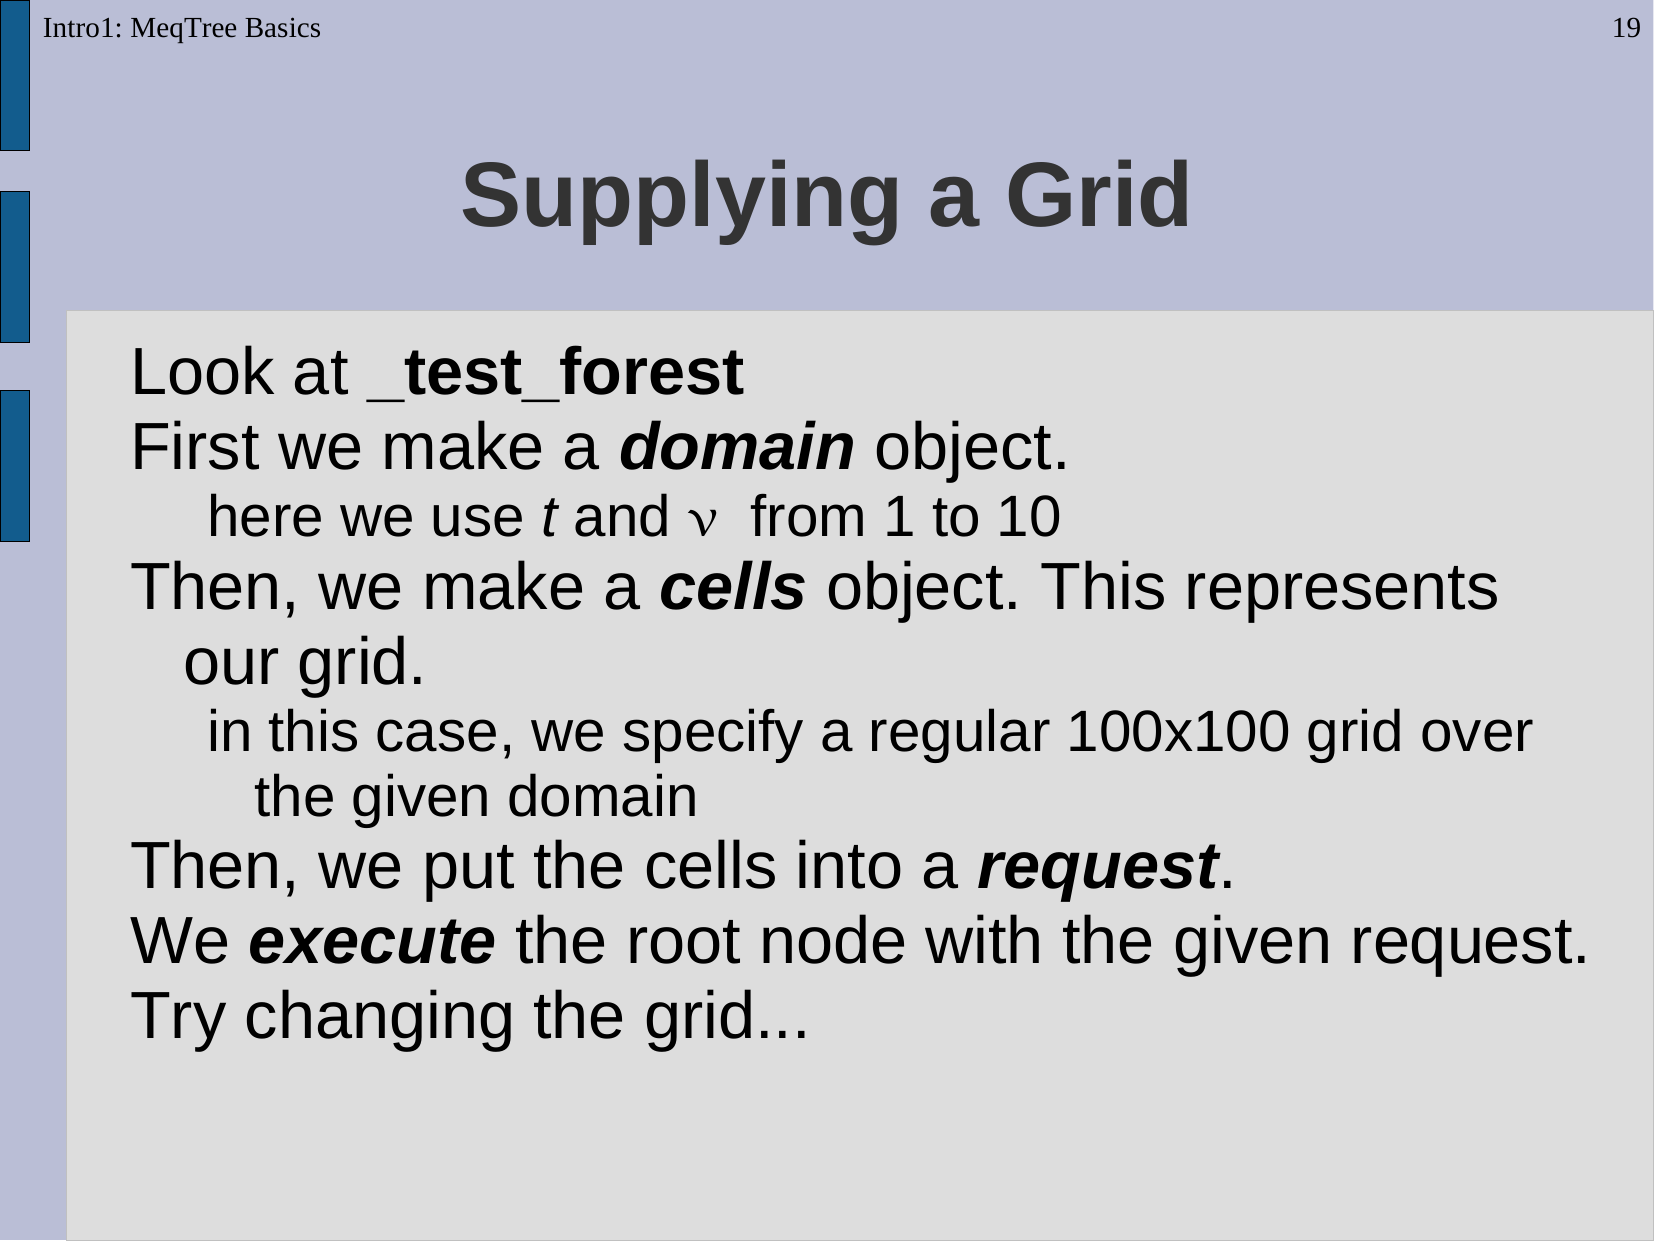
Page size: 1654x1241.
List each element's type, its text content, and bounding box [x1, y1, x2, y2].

list Look at _test_forest First we make a domain object. here we use t and  from 1 to 10 Then, we make a cells object. This represents our grid. in this case, we specify a regular 100x100 grid over the given domain Then, we put the cells into a request. We execute the root node with the given request. Try changing the grid... [112, 334, 1606, 1160]
title Supplying a Grid [121, 91, 1534, 299]
